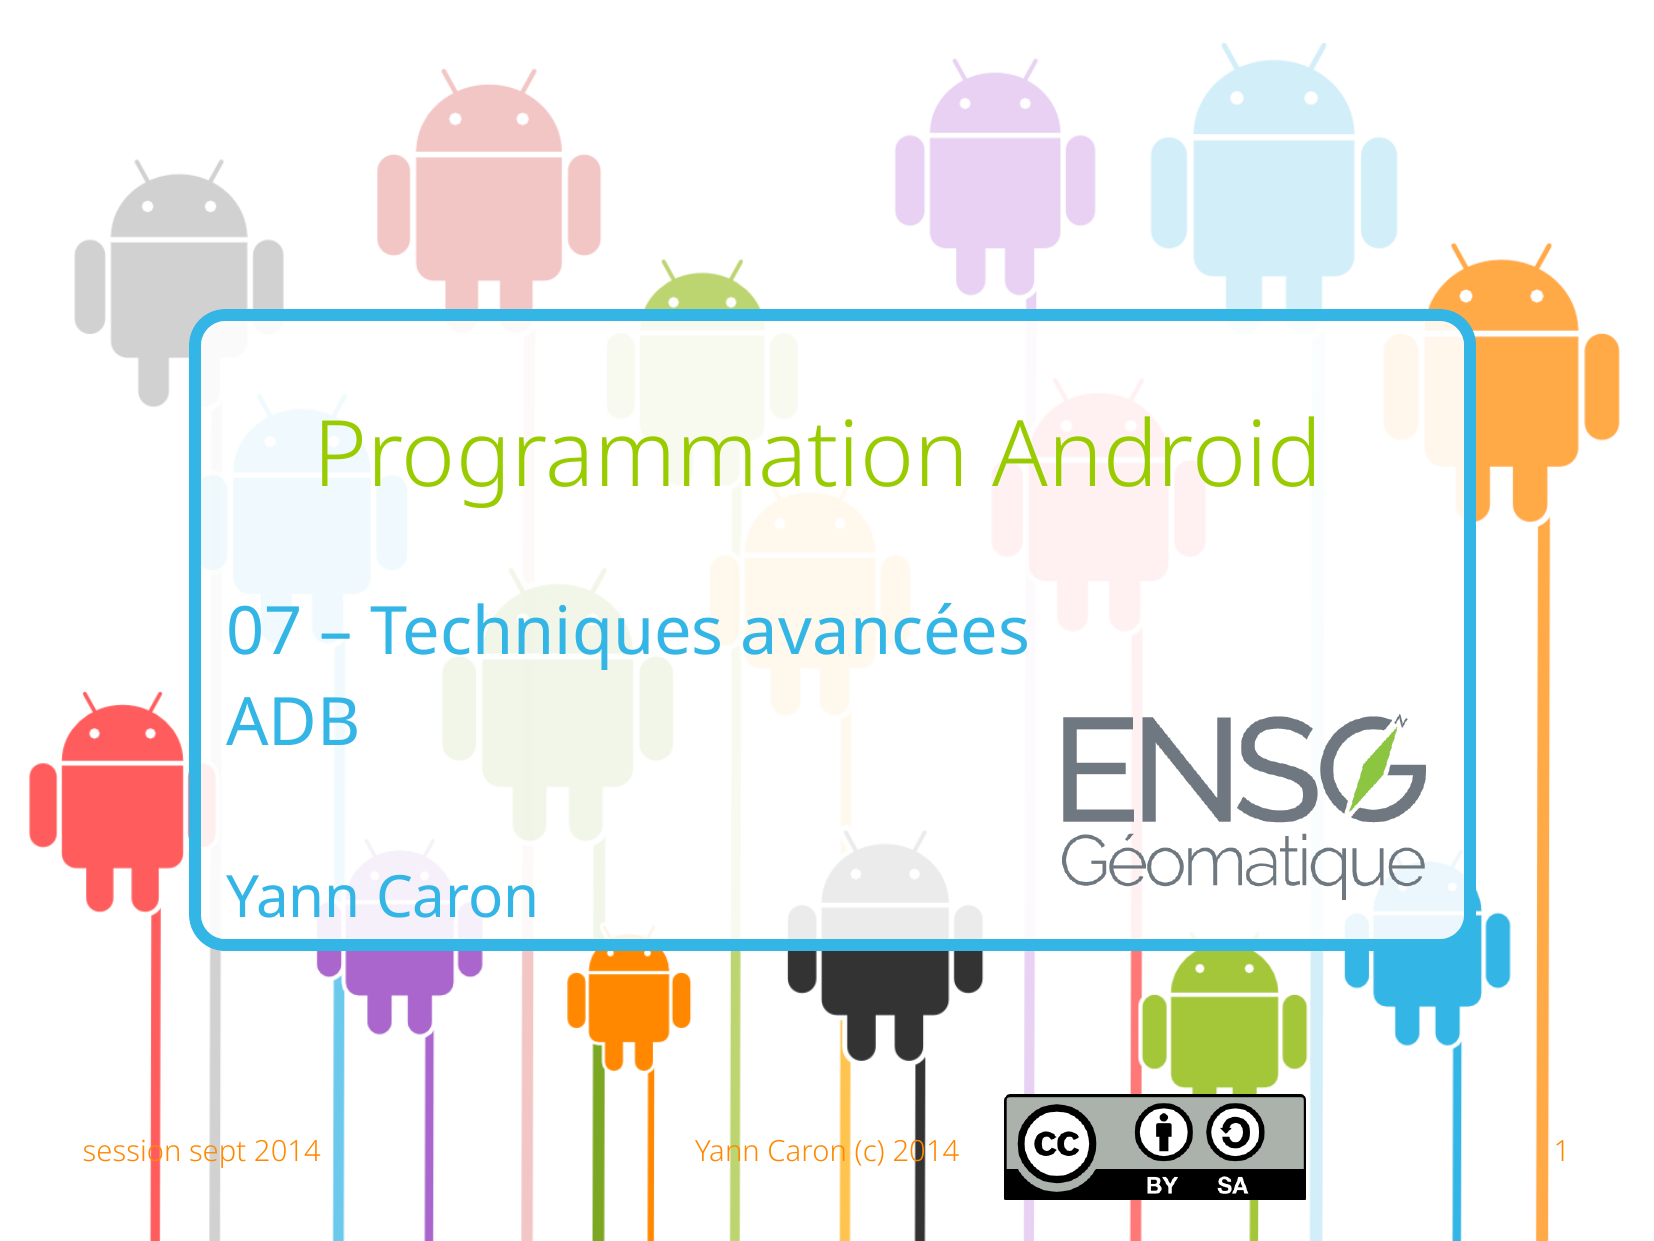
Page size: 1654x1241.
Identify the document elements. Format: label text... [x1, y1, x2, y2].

picture [16, 9, 1637, 1241]
text_box [195, 573, 1471, 946]
text_box [199, 315, 1466, 330]
text_box 07 – Techniques avancées ADB Yann Caron [225, 585, 1111, 933]
title Programmation Android [75, 330, 1563, 573]
